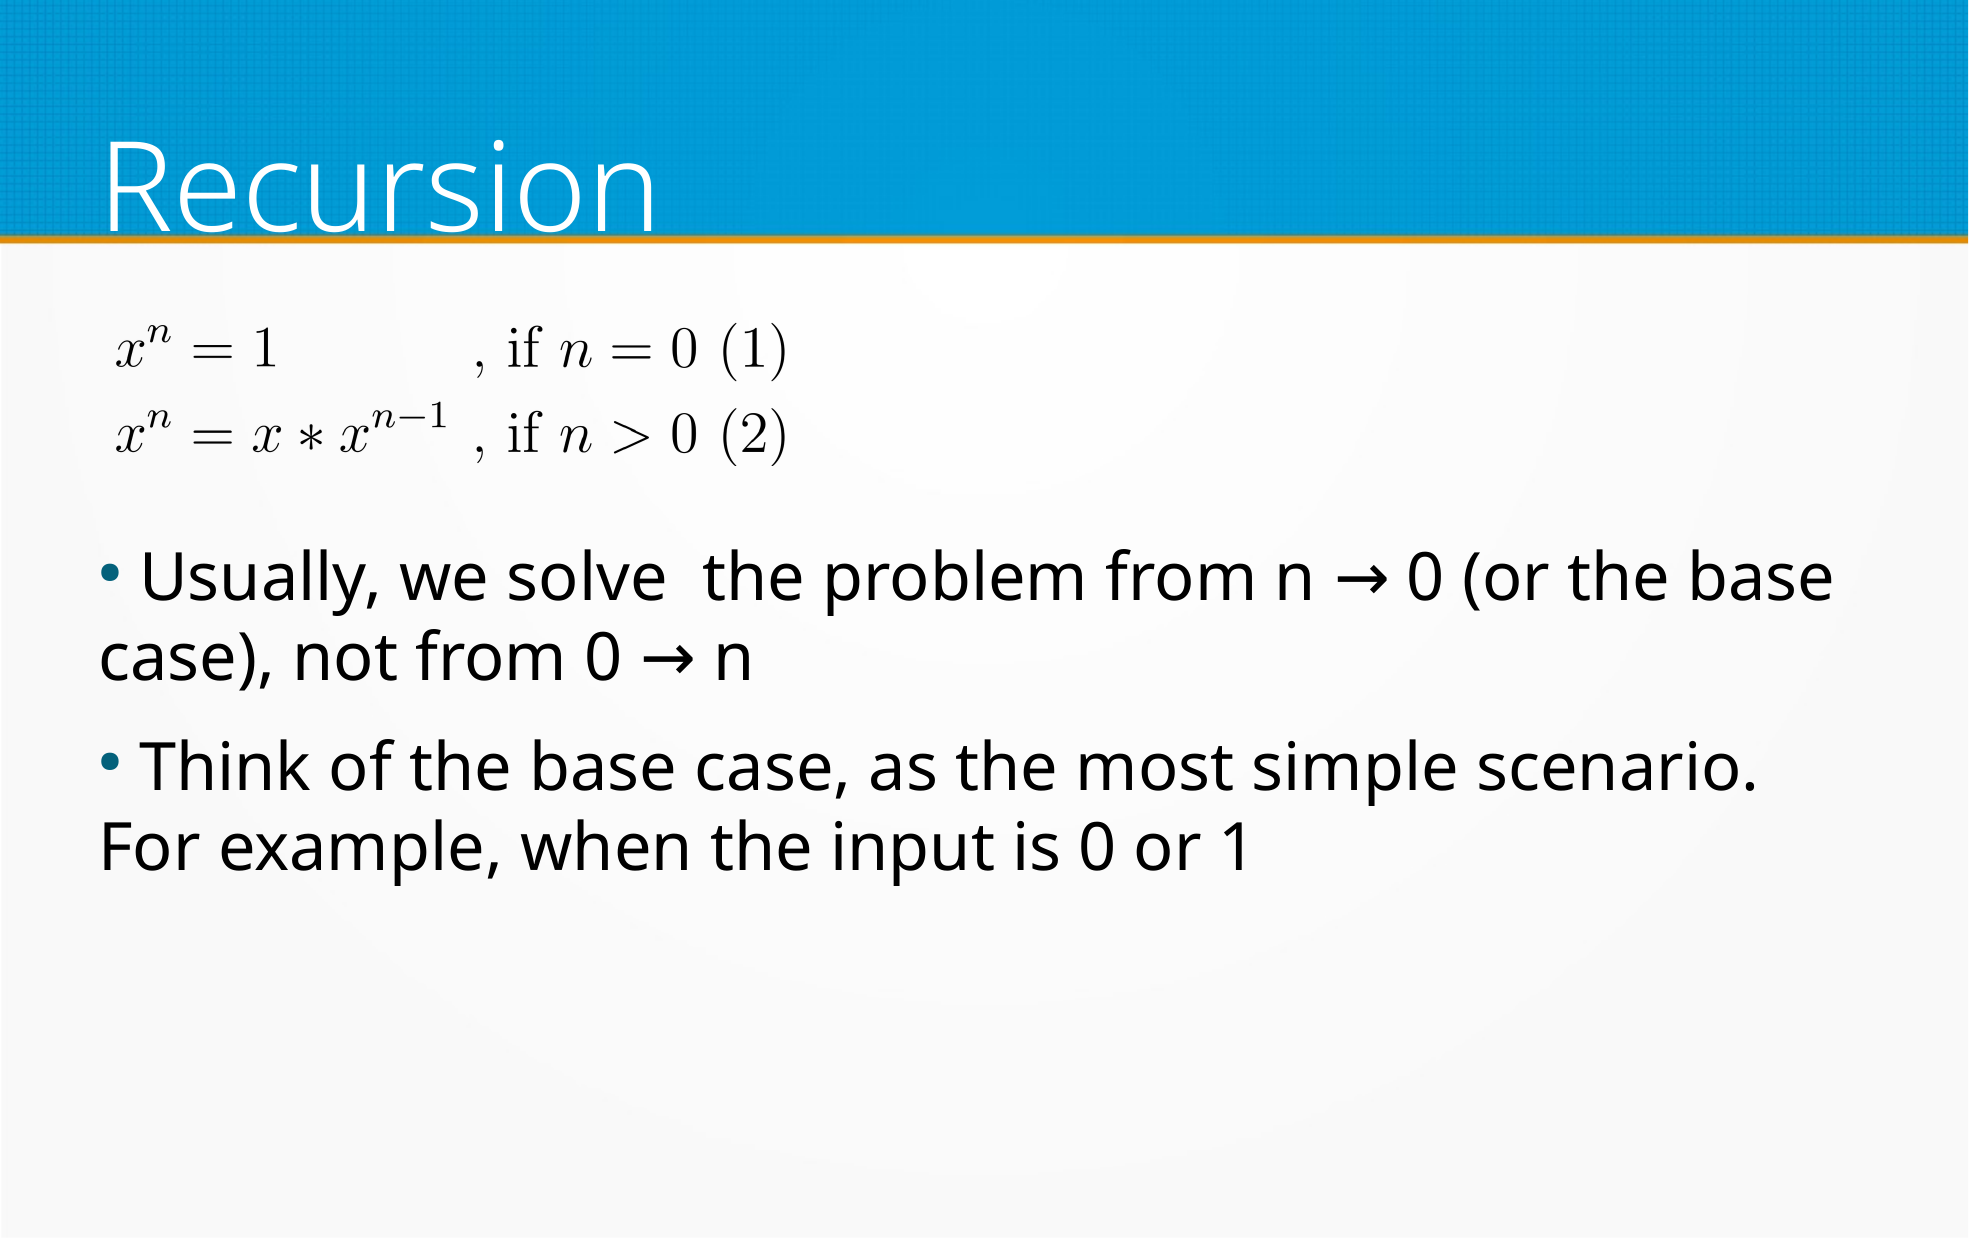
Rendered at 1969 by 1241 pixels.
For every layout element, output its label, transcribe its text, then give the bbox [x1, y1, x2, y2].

title Recursion [98, 49, 1870, 257]
picture [0, 233, 1969, 1241]
list Usually, we solve the problem from n → 0 (or the base case), not from 0 → n Think of the base case, as the most simple scenario. For example, when the input is 0 or 1 [98, 315, 1860, 1156]
